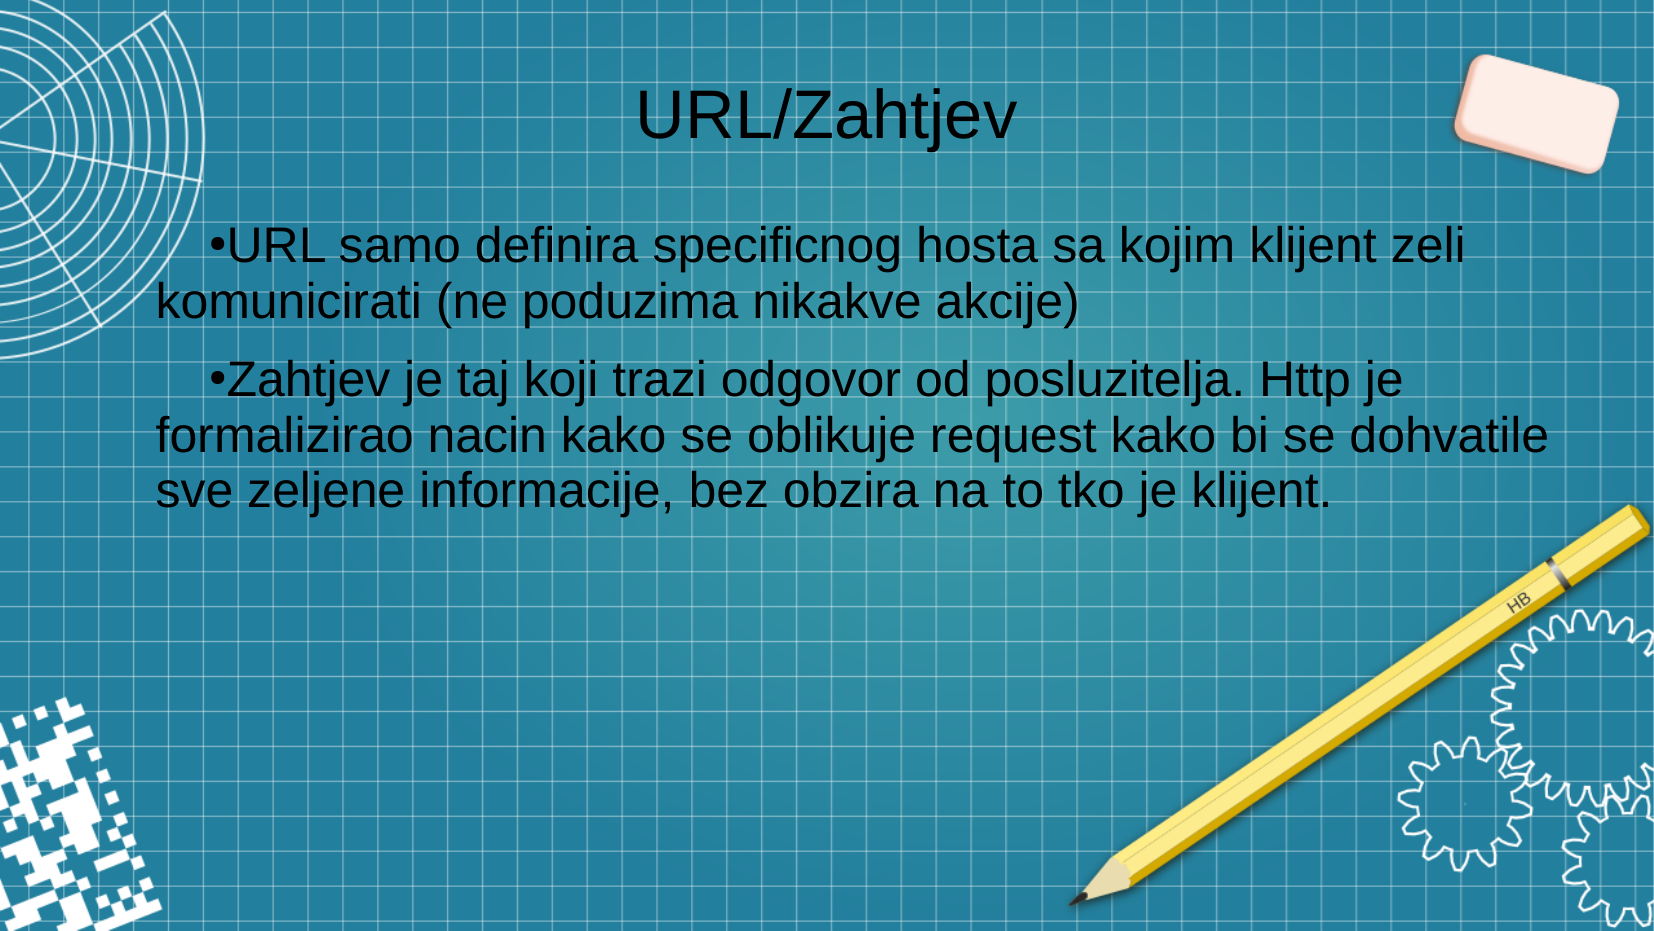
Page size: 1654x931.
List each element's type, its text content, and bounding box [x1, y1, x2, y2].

list URL samo definira specificnog hosta sa kojim klijent zeli komunicirati (ne poduzima nikakve akcije) Zahtjev je taj koji trazi odgovor od posluzitelja. Http je formalizirao nacin kako se oblikuje request kako bi se dohvatile sve zeljene informacije, bez obzira na to tko je klijent. [82, 217, 1571, 758]
title URL/Zahtjev [82, 37, 1571, 193]
picture [0, 0, 1654, 931]
